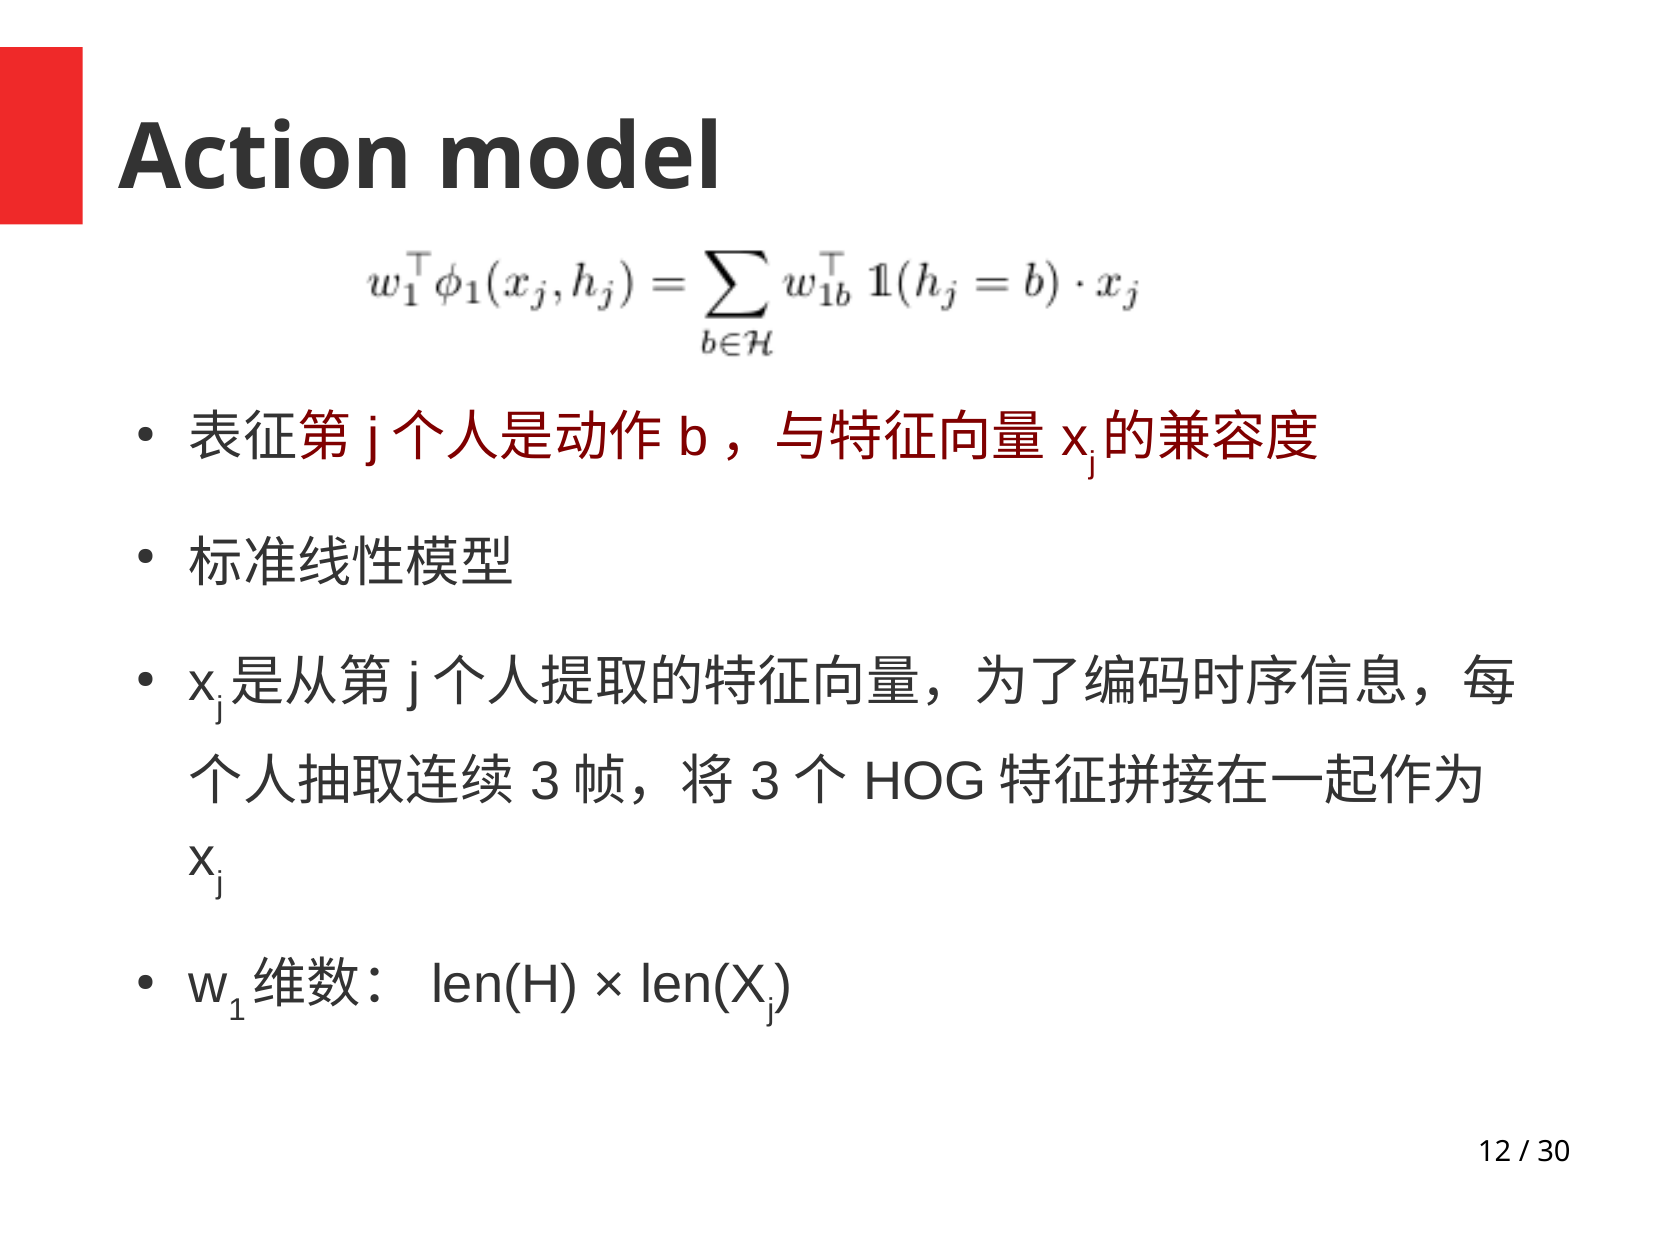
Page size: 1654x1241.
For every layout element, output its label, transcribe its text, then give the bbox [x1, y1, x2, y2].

list 表征第j个人是动作b，与特征向量xj的兼容度 标准线性模型 xj是从第j个人提取的特征向量，为了编码时序信息，每个人抽取连续3帧，将3个HOG特征拼接在一起作为xj w1维数：len(H) × len(Xj) [118, 379, 1536, 1099]
picture [330, 224, 1181, 384]
title Action model [118, 49, 1571, 257]
